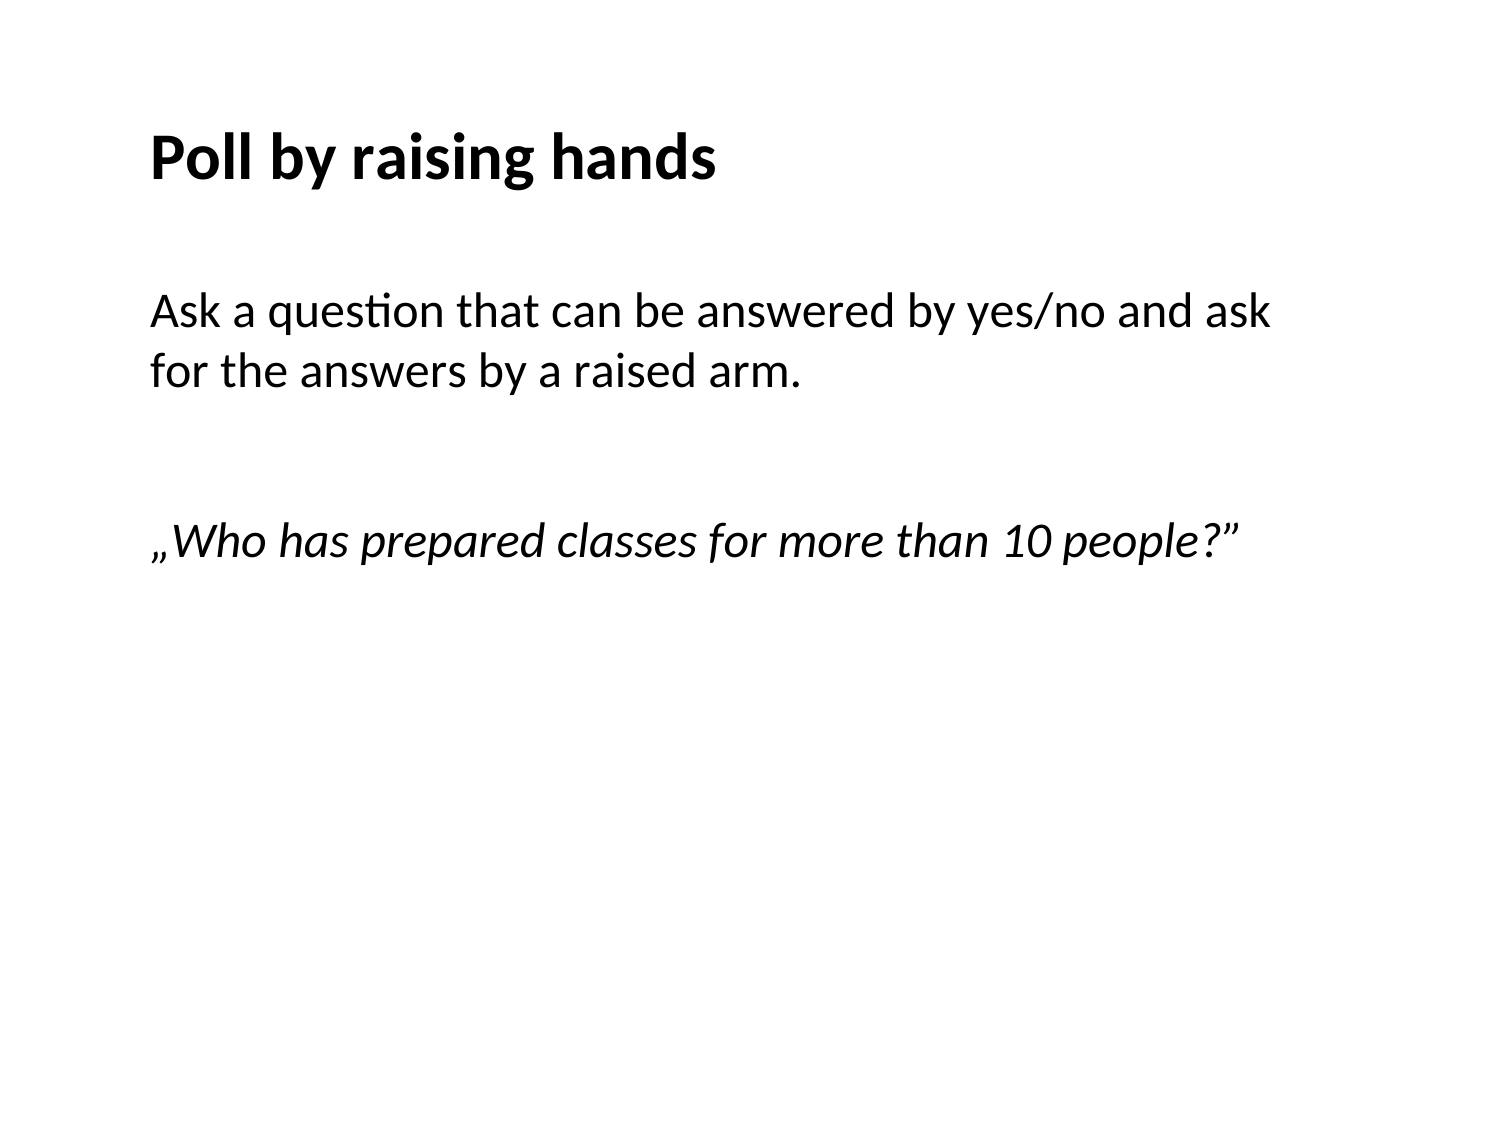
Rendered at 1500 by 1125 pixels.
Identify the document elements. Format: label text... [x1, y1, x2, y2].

text_box Poll by raising hands [134, 104, 1382, 201]
text_box Ask a question that can be answered by yes/no and ask for the answers by a raised arm. „Who has prepared classes for more than 10 people?” [134, 270, 1287, 914]
